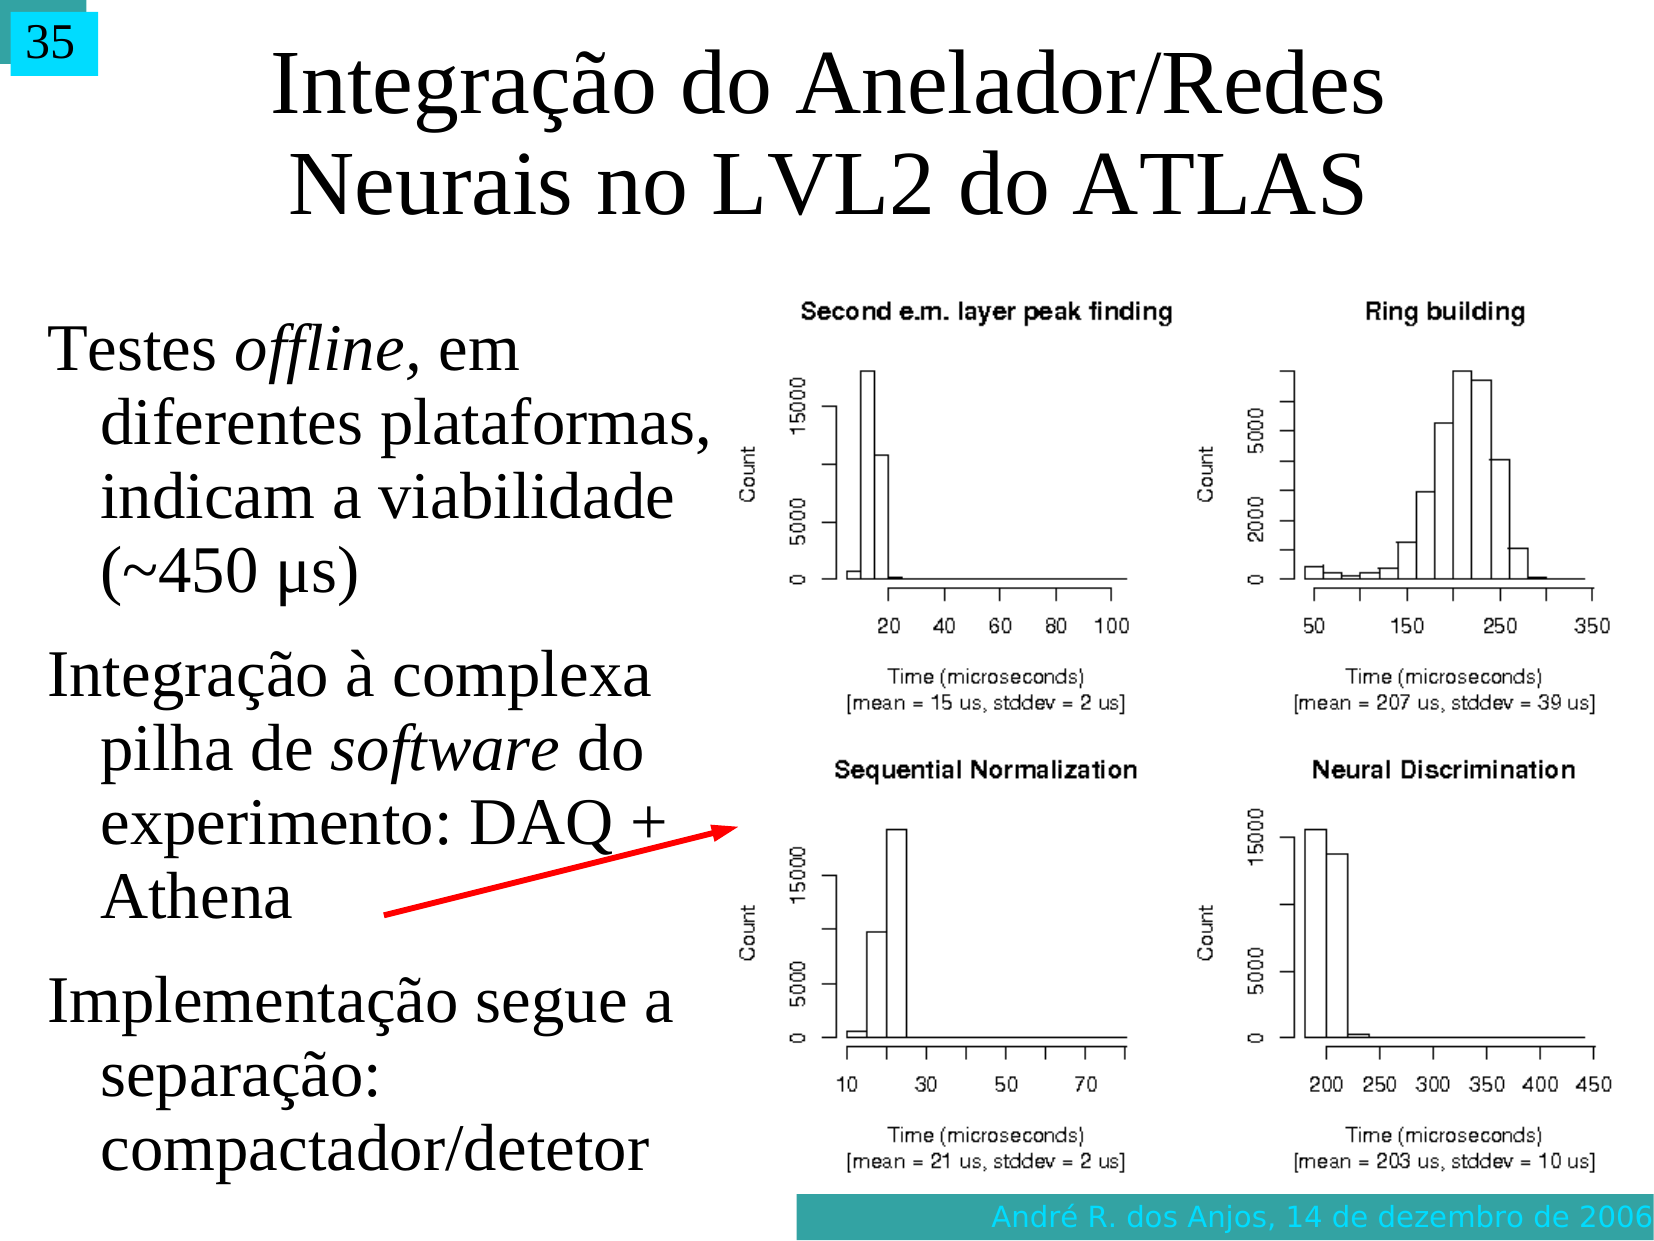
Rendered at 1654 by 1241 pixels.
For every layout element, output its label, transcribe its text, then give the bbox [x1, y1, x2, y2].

list Testes offline, em diferentes plataformas, indicam a viabilidade (~450 μs) Integração à complexa pilha de software do experimento: DAQ + Athena Implementação segue a separação: compactador/detetor [29, 311, 776, 1185]
title Integração do Anelador/Redes Neurais no LVL2 do ATLAS [123, 29, 1536, 237]
picture [732, 259, 1648, 1176]
